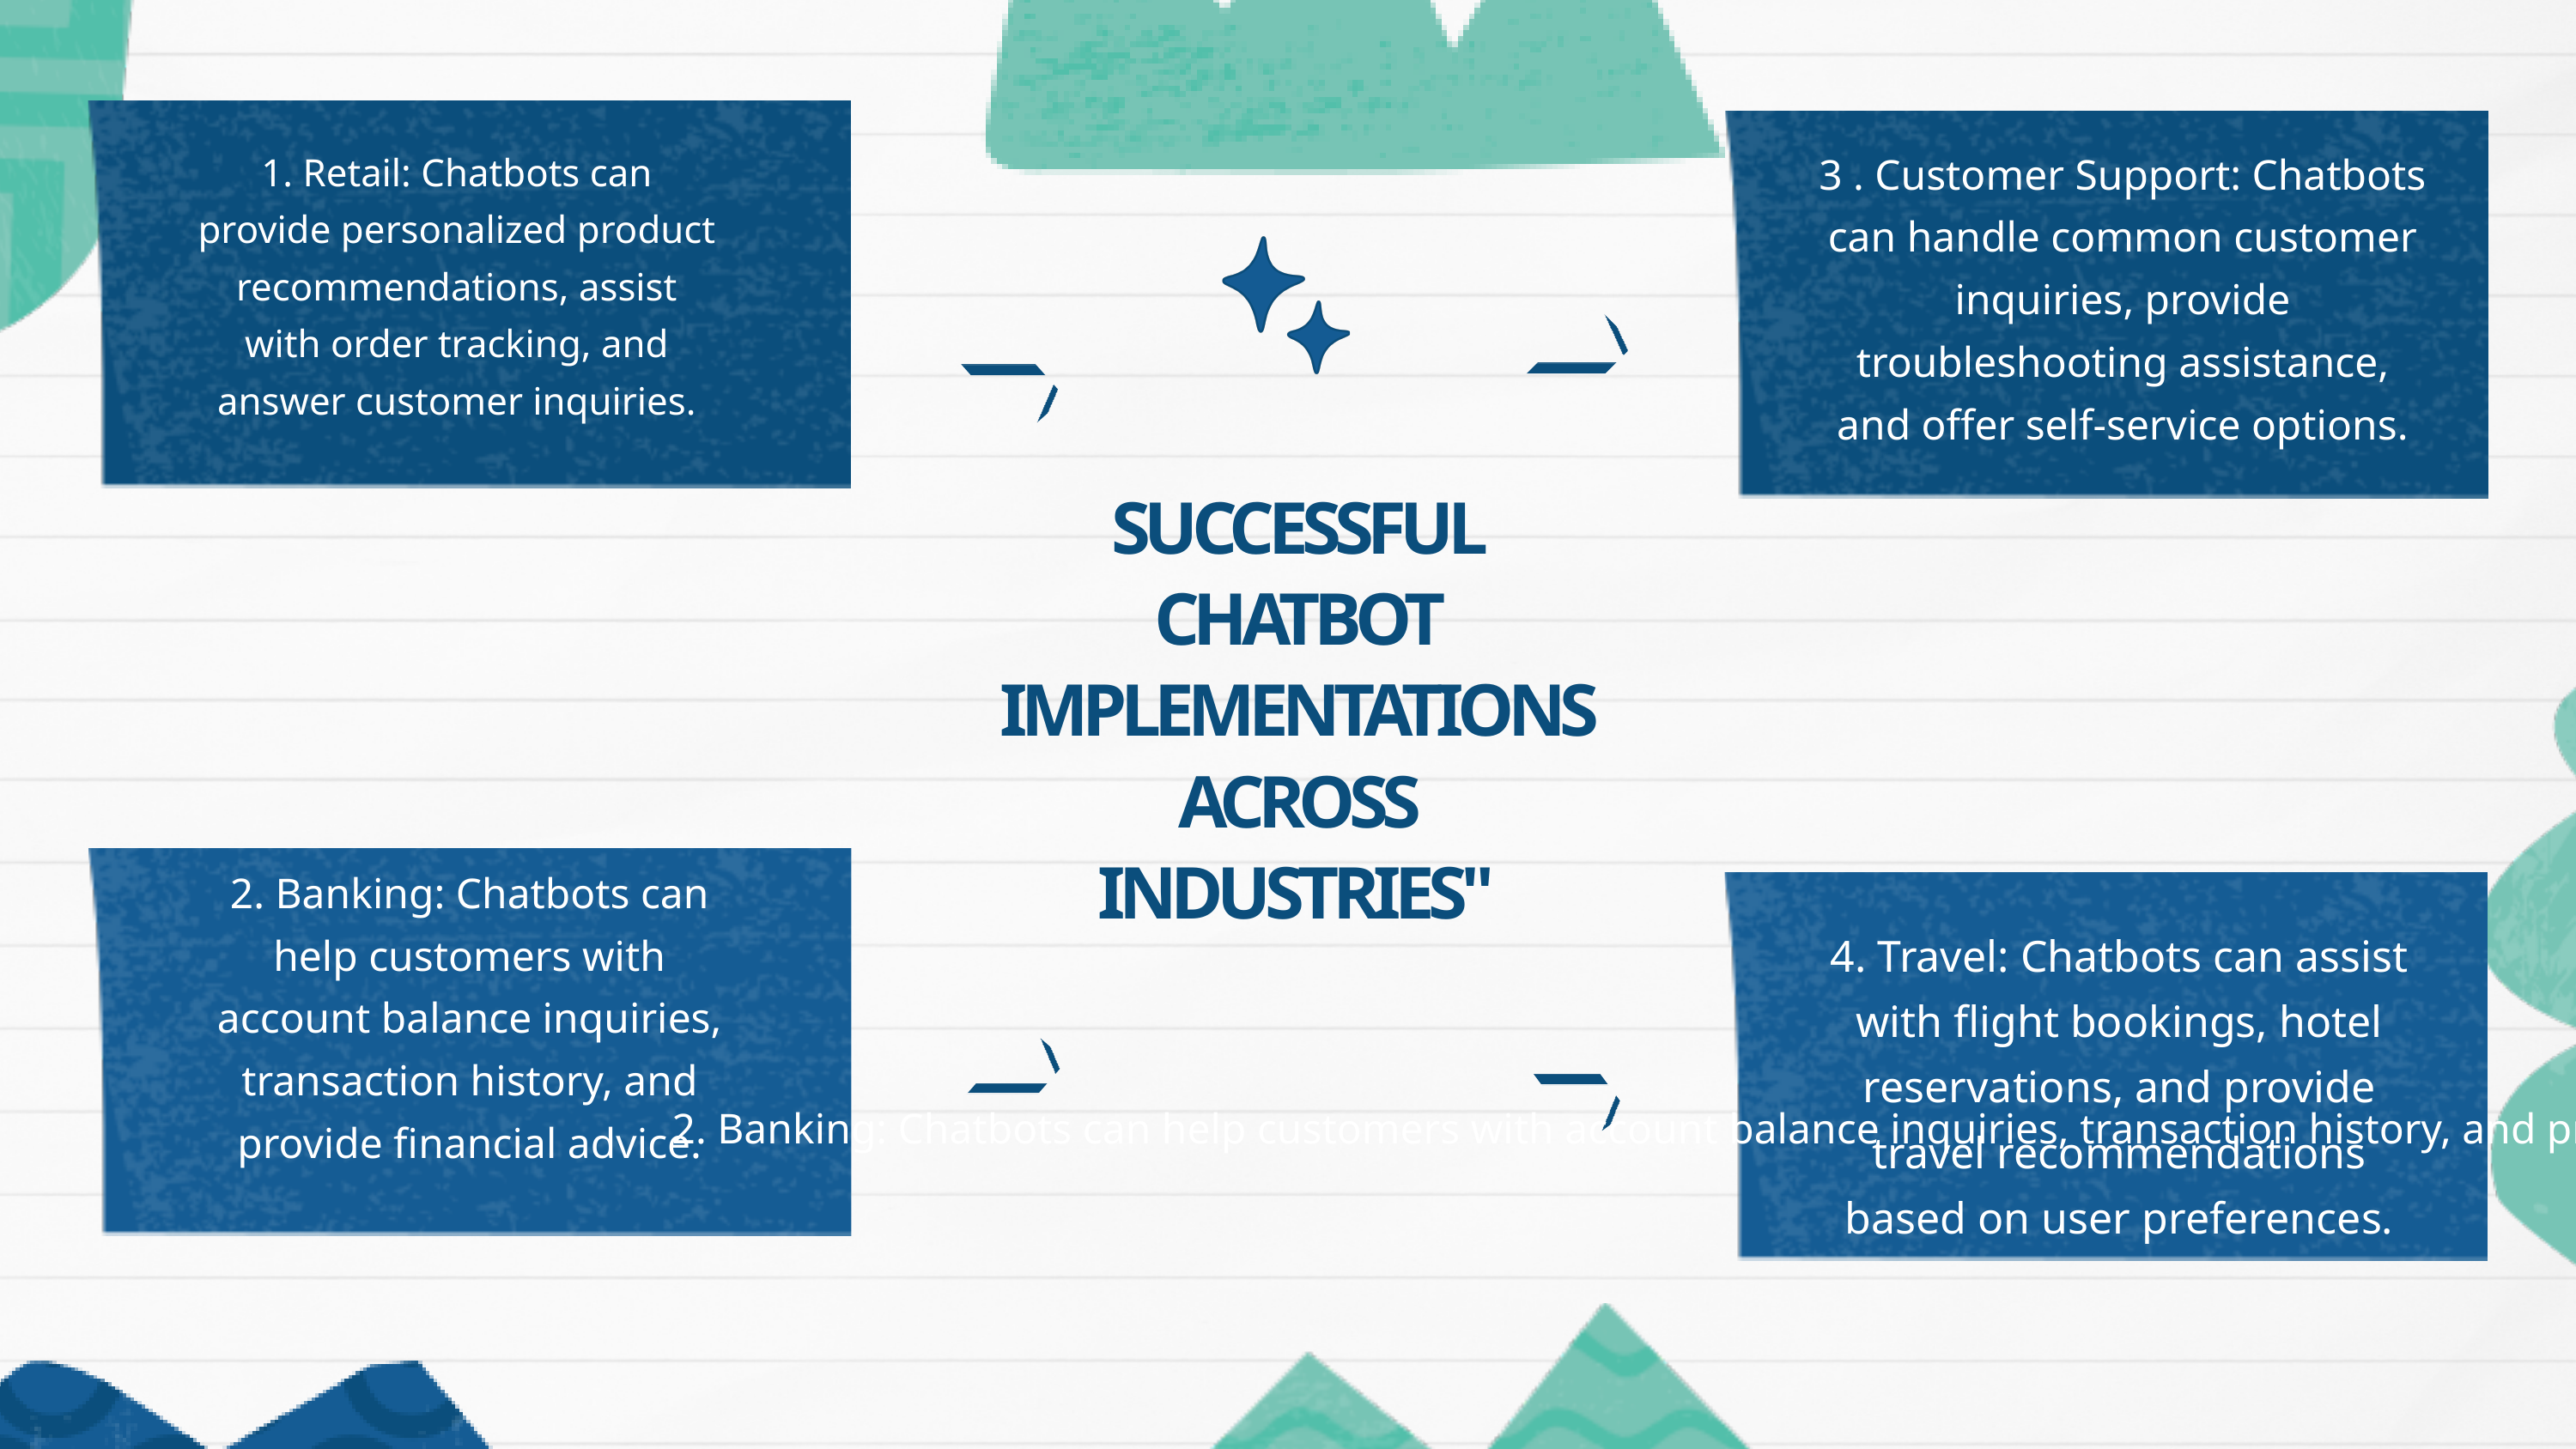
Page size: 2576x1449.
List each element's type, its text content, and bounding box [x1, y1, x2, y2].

text_box 2. Banking: Chatbots can help customers with account balance inquiries, transaction history, and provide financial advice. [208, 854, 732, 1167]
text_box 2. Banking: Chatbots can help customers with account balance inquiries, transaction history, and provide financial advice. [659, 1093, 2576, 1155]
text_box 1. Retail: Chatbots can provide personalized product recommendations, assist with order tracking, and answer customer inquiries. [195, 136, 719, 422]
text_box [0, 0, 2576, 1449]
text_box 4. Travel: Chatbots can assist with flight bookings, hotel reservations, and provide travel recommendations based on user preferences. [1807, 915, 2432, 1093]
text_box 4. Travel: Chatbots can assist with flight bookings, hotel reservations, and provide travel recommendations based on user preferences. [1807, 1155, 2432, 1243]
text_box SUCCESSFUL CHATBOT IMPLEMENTATIONS ACROSS INDUSTRIES" [981, 477, 1613, 934]
text_box 3 . Customer Support: Chatbots can handle common customer inquiries, provide troubleshooting assistance, and offer self-service options. [1814, 135, 2432, 448]
